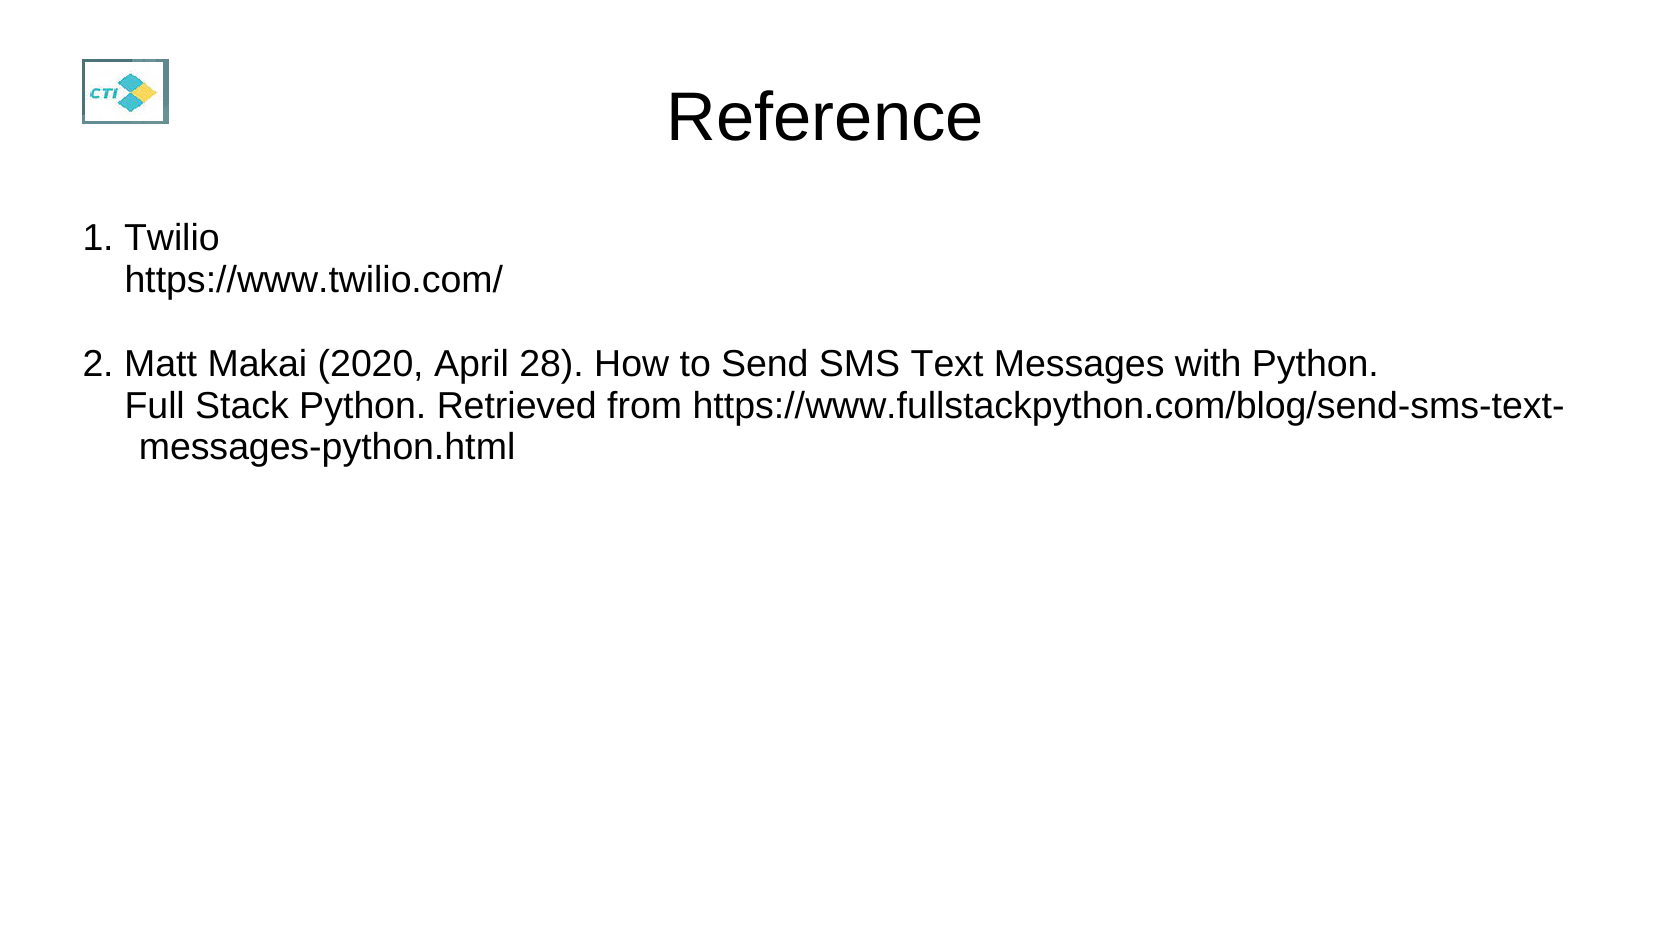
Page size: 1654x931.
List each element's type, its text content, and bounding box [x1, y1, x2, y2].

subtitle 1. Twilio https://www.twilio.com/ 2. Matt Makai (2020, April 28). How to Send SMS Text Messages with Python. Full Stack Python. Retrieved from https://www.fullstackpython.com/blog/send-sms-text-messages-python.html [82, 217, 1569, 830]
picture [82, 59, 169, 124]
title Reference [82, 36, 1569, 191]
